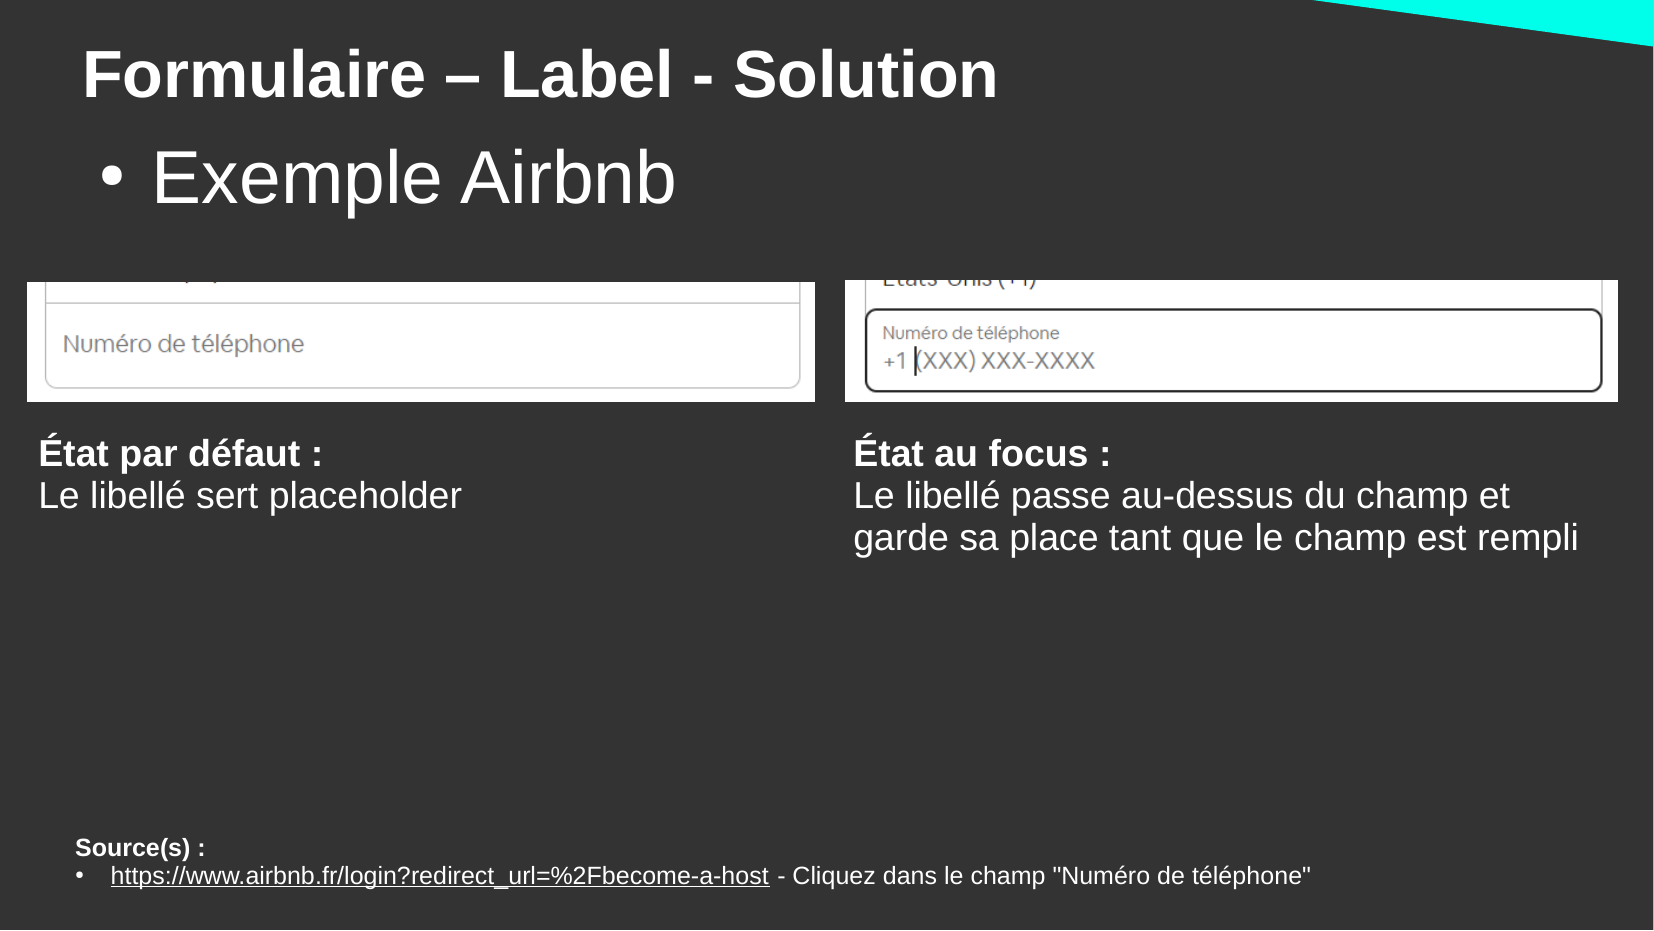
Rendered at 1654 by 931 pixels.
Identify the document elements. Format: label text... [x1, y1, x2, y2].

text_box Source(s) : https://www.airbnb.fr/login?redirect_url=%2Fbecome-a-host - Cliquez dans le champ "Numéro de téléphone" [60, 826, 1546, 898]
text_box [1312, 0, 1654, 47]
picture [845, 280, 1618, 402]
picture [27, 282, 815, 402]
text_box État au focus : Le libellé passe au-dessus du champ et garde sa place tant que le champ est rempli [838, 424, 1595, 608]
text_box État par défaut : Le libellé sert placeholder [23, 424, 734, 566]
list Exemple Airbnb [80, 135, 1620, 225]
title Formulaire – Label - Solution [82, 37, 1571, 114]
